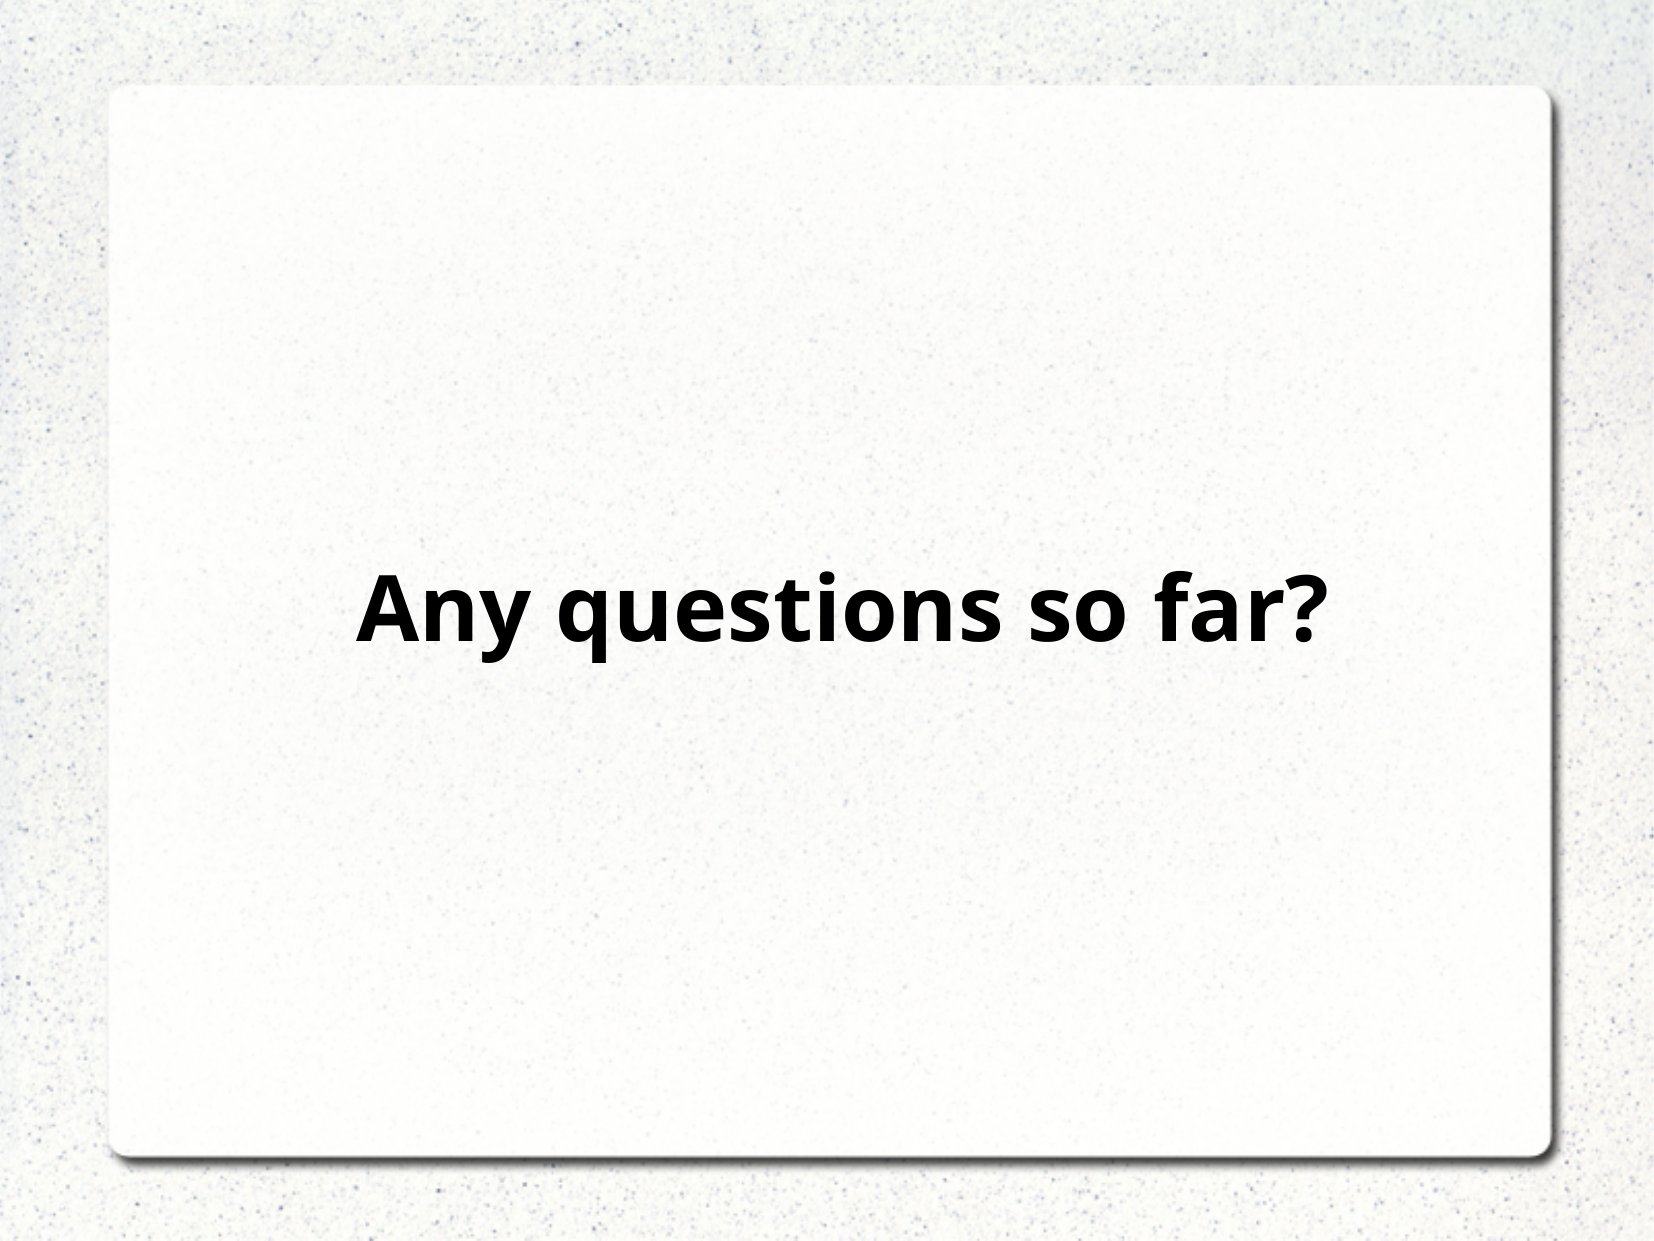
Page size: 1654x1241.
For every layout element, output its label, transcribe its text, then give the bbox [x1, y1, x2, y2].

title Any questions so far? [118, 501, 1536, 710]
picture [0, 0, 1654, 1241]
